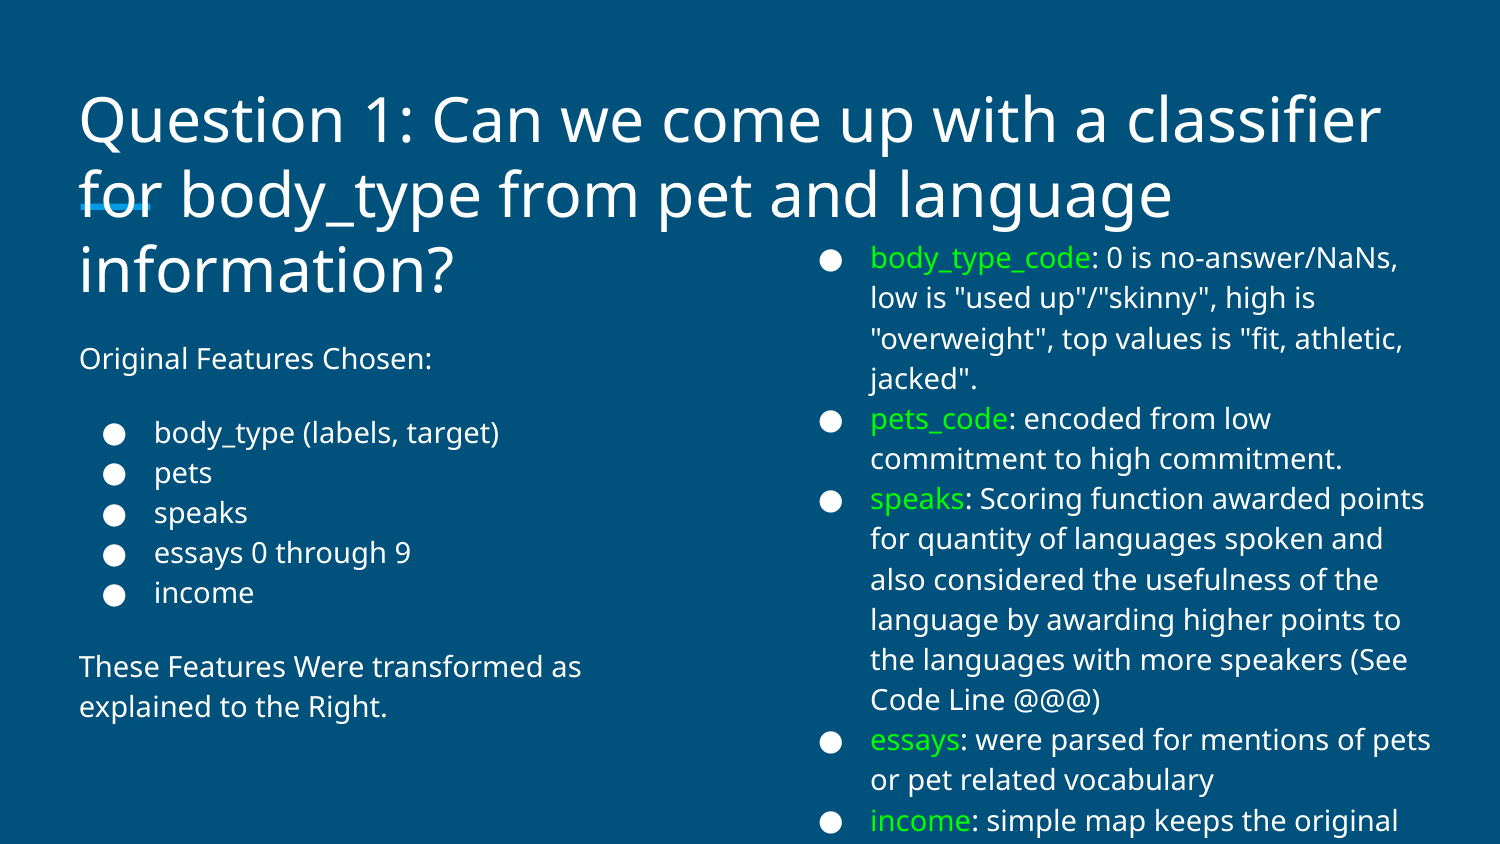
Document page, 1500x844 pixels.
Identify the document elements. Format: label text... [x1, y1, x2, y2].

title Question 1: Can we come up with a classifier for body_type from pet and language information? [63, 75, 1437, 321]
list body_type_code: 0 is no-answer/NaNs, low is "used up"/"skinny", high is "overweight", top values is "fit, athletic, jacked". pets_code: encoded from low commitment to high commitment. speaks: Scoring function awarded points for quantity of languages spoken and also considered the usefulness of the language by awarding higher points to the languages with more speakers (See Code Line @@@) essays: were parsed for mentions of pets or pet related vocabulary income: simple map keeps the original value except when unanswered it is set to the national average of $44,564 [780, 219, 1457, 829]
list Original Features Chosen: body_type (labels, target) pets speaks essays 0 through 9 income These Features Were transformed as explained to the Right. [63, 320, 720, 750]
